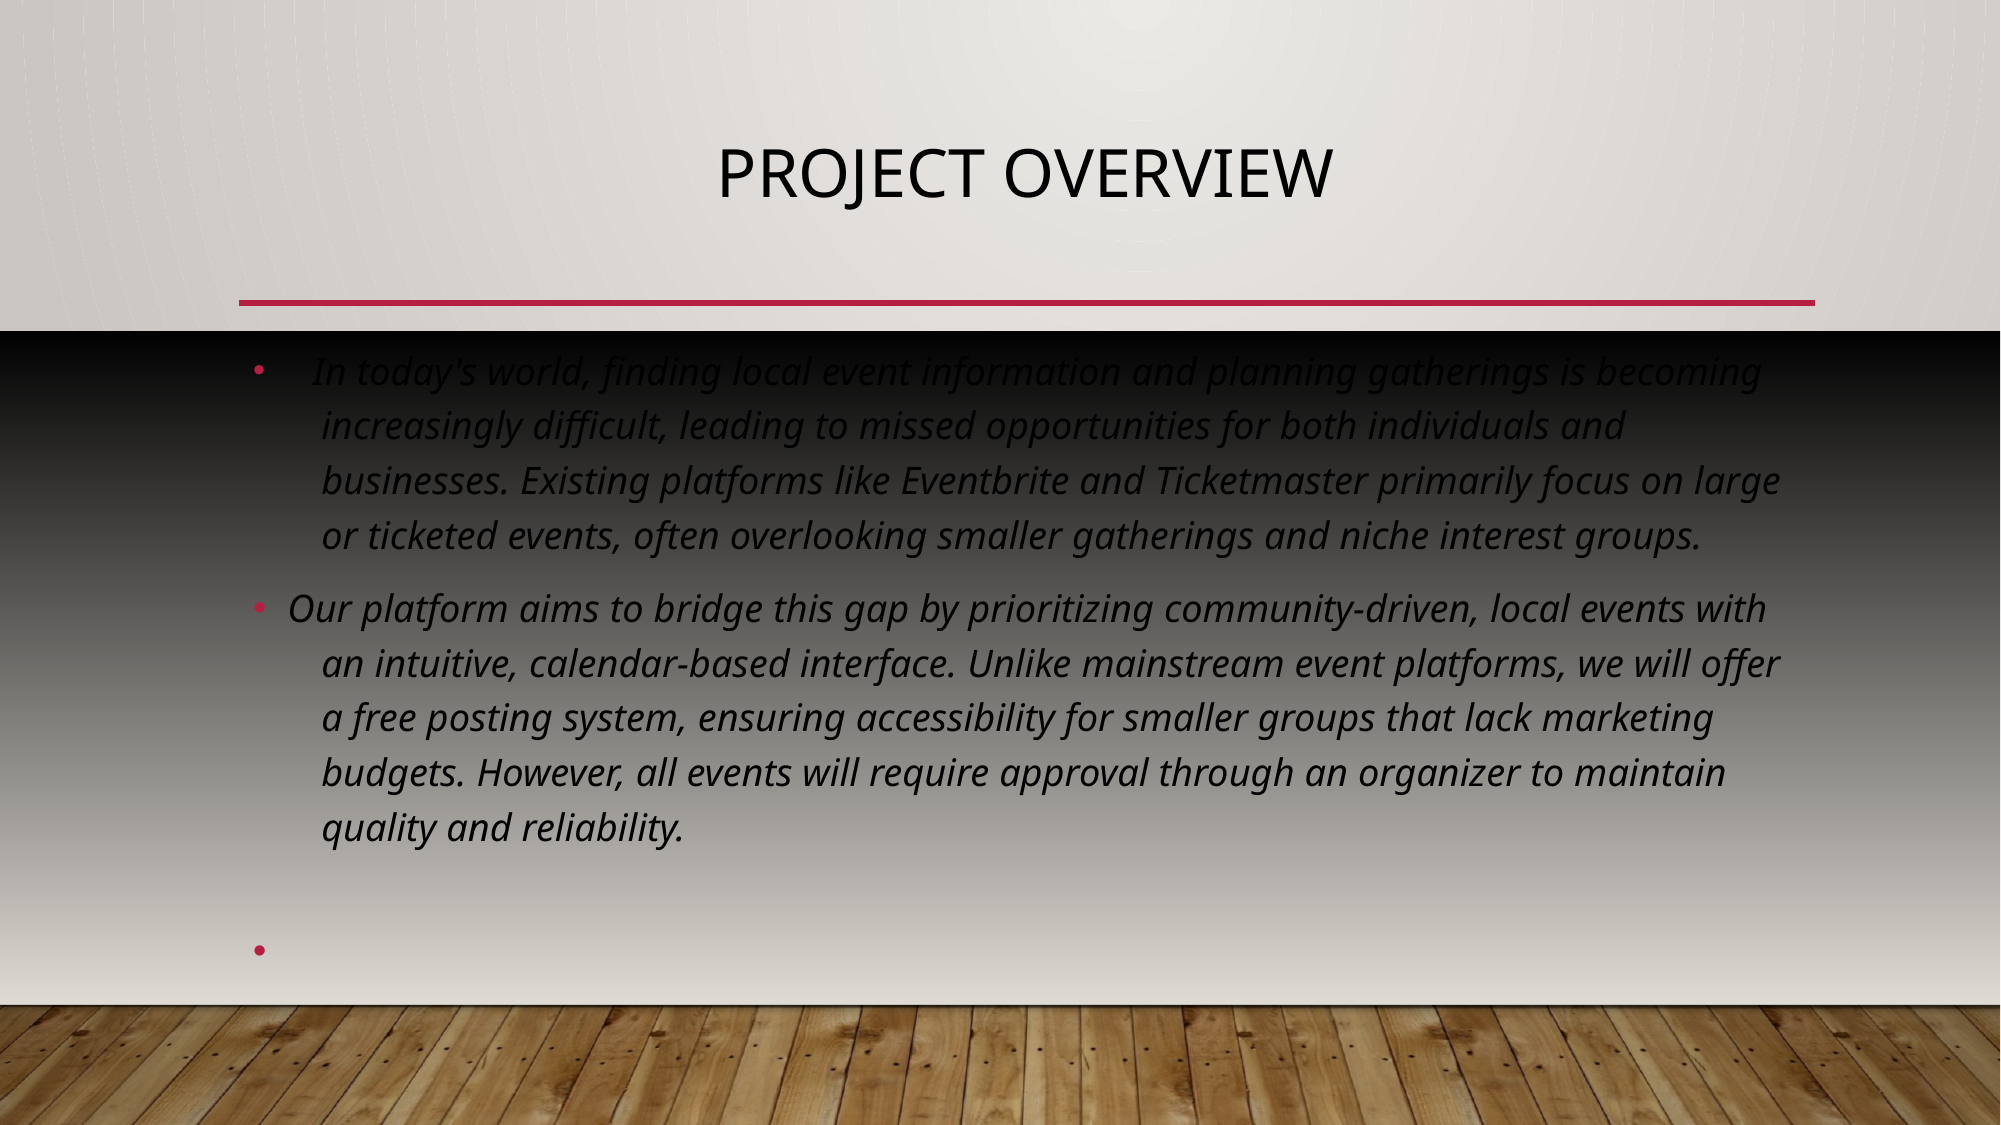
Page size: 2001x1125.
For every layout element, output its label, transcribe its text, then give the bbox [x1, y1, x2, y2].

title Project Overview [238, 131, 1814, 305]
list In today's world, finding local event information and planning gatherings is becoming increasingly difficult, leading to missed opportunities for both individuals and businesses. Existing platforms like Eventbrite and Ticketmaster primarily focus on large or ticketed events, often overlooking smaller gatherings and niche interest groups. Our platform aims to bridge this gap by prioritizing community-driven, local events with an intuitive, calendar-based interface. Unlike mainstream event platforms, we will offer a free posting system, ensuring accessibility for smaller groups that lack marketing budgets. However, all events will require approval through an organizer to maintain quality and reliability. [238, 330, 1814, 897]
